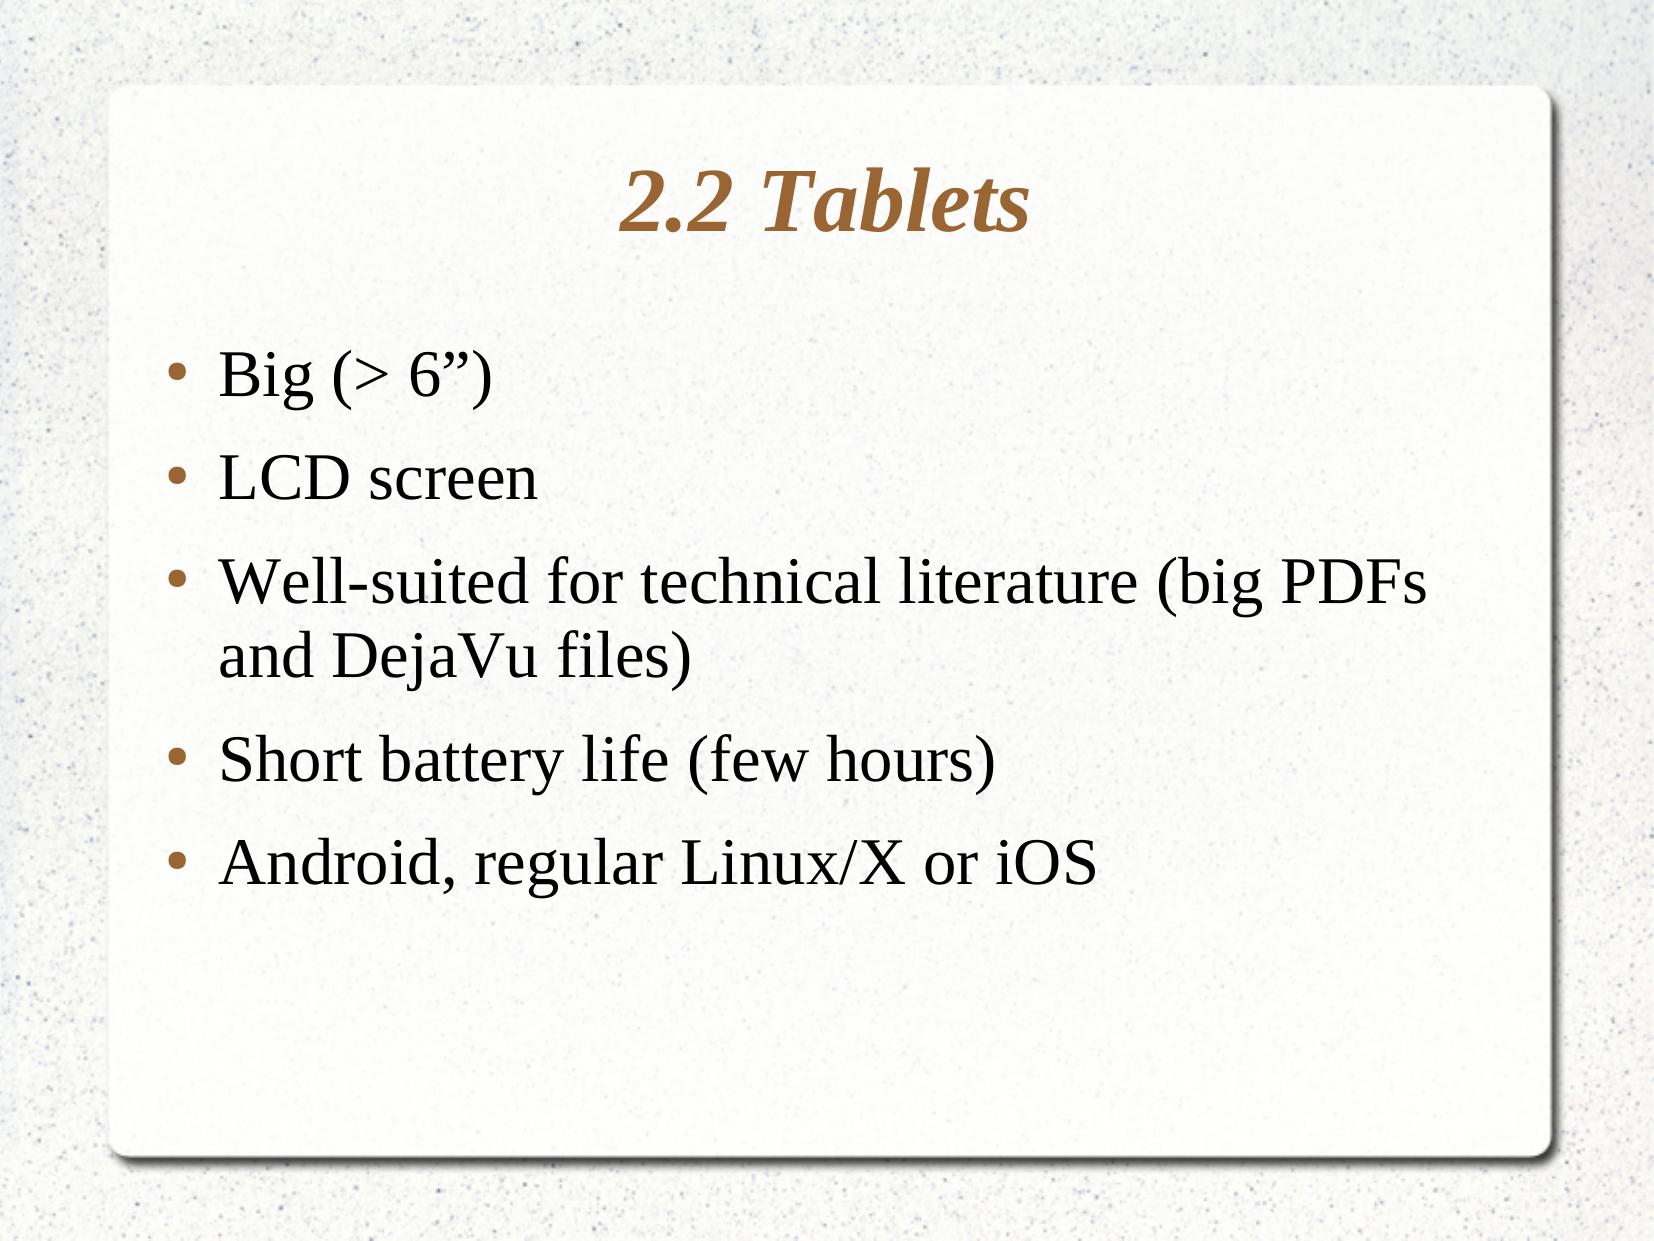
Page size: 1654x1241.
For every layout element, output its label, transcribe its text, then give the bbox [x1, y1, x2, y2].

picture [0, 0, 1654, 1241]
list Big (> 6”) LCD screen Well-suited for technical literature (big PDFs and DejaVu files) Short battery life (few hours) Android, regular Linux/X or iOS [147, 336, 1506, 1156]
title 2.2 Tablets [118, 96, 1536, 304]
